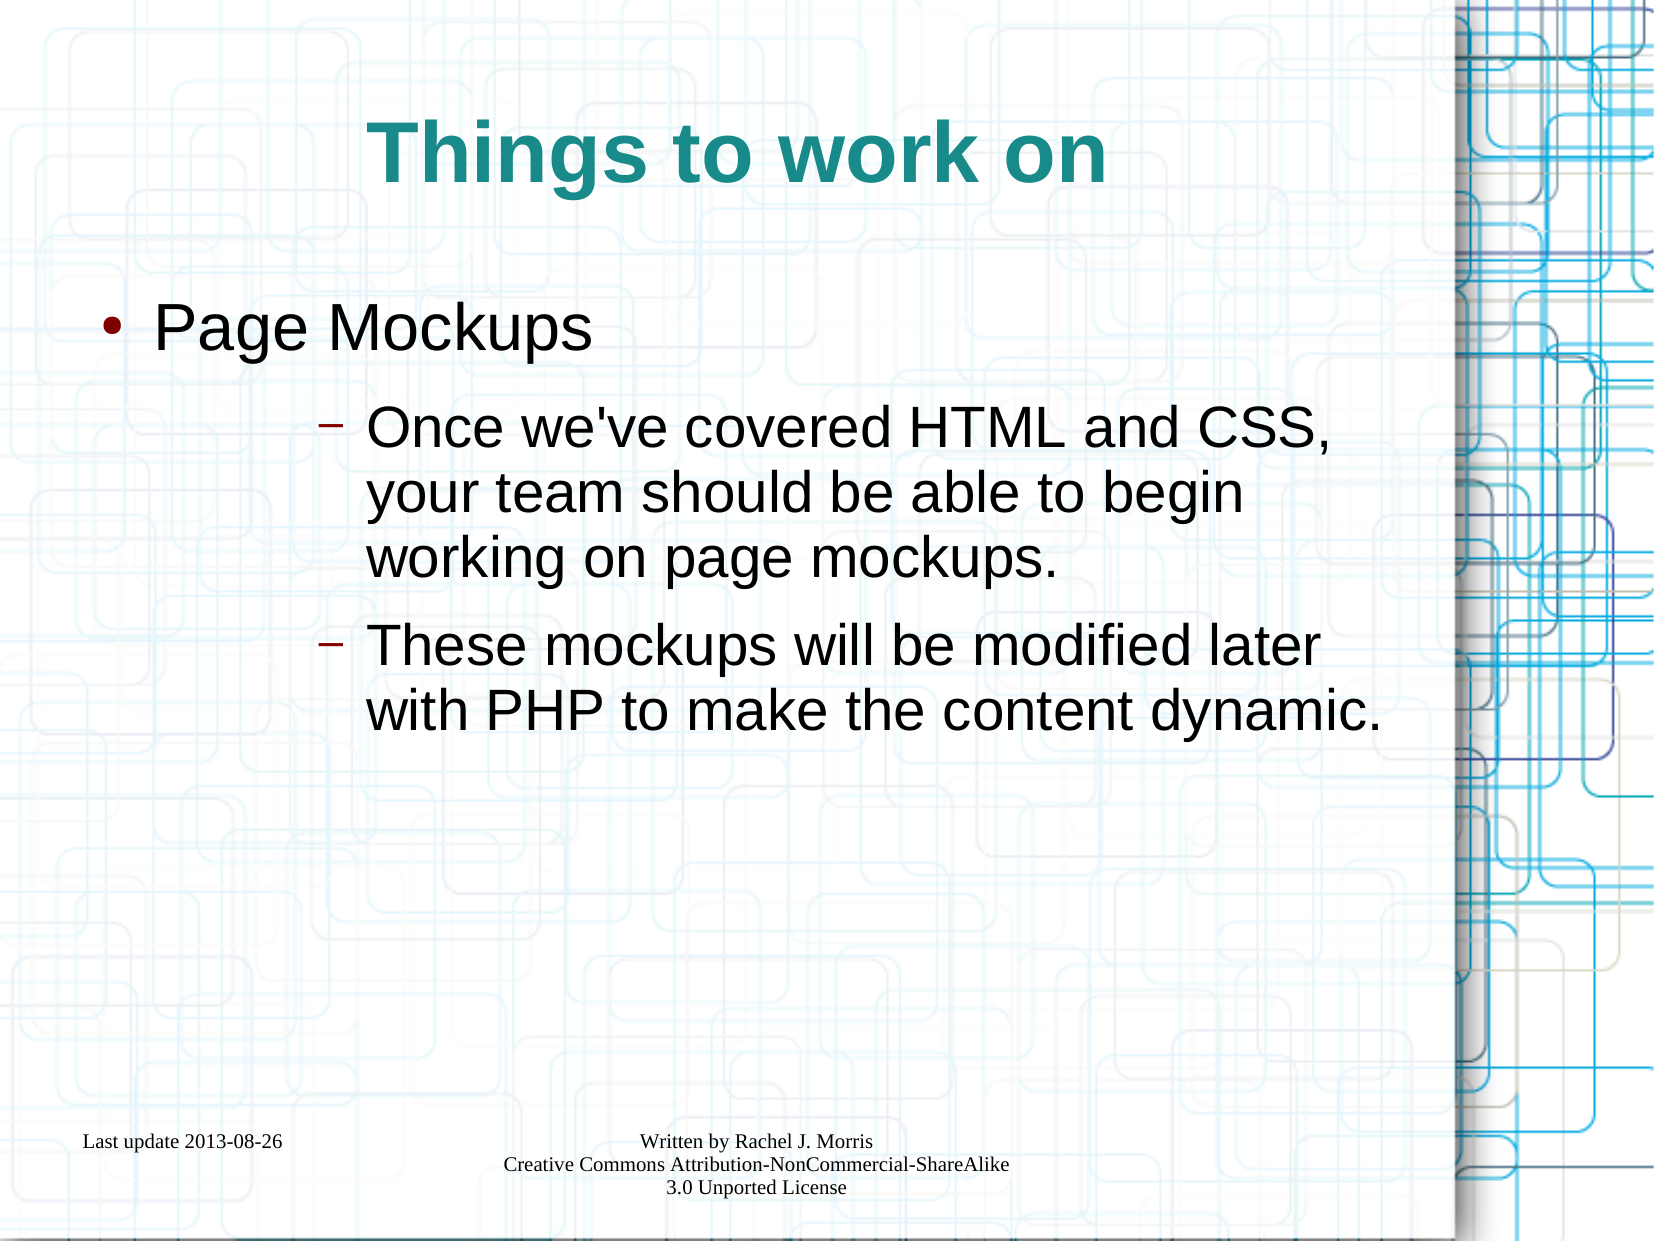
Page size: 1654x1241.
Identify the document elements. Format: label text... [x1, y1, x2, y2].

list Page Mockups Once we've covered HTML and CSS, your team should be able to begin working on page mockups. These mockups will be modified later with PHP to make the content dynamic. [82, 290, 1418, 1010]
picture [0, 0, 1654, 1241]
title Things to work on [59, 49, 1418, 257]
